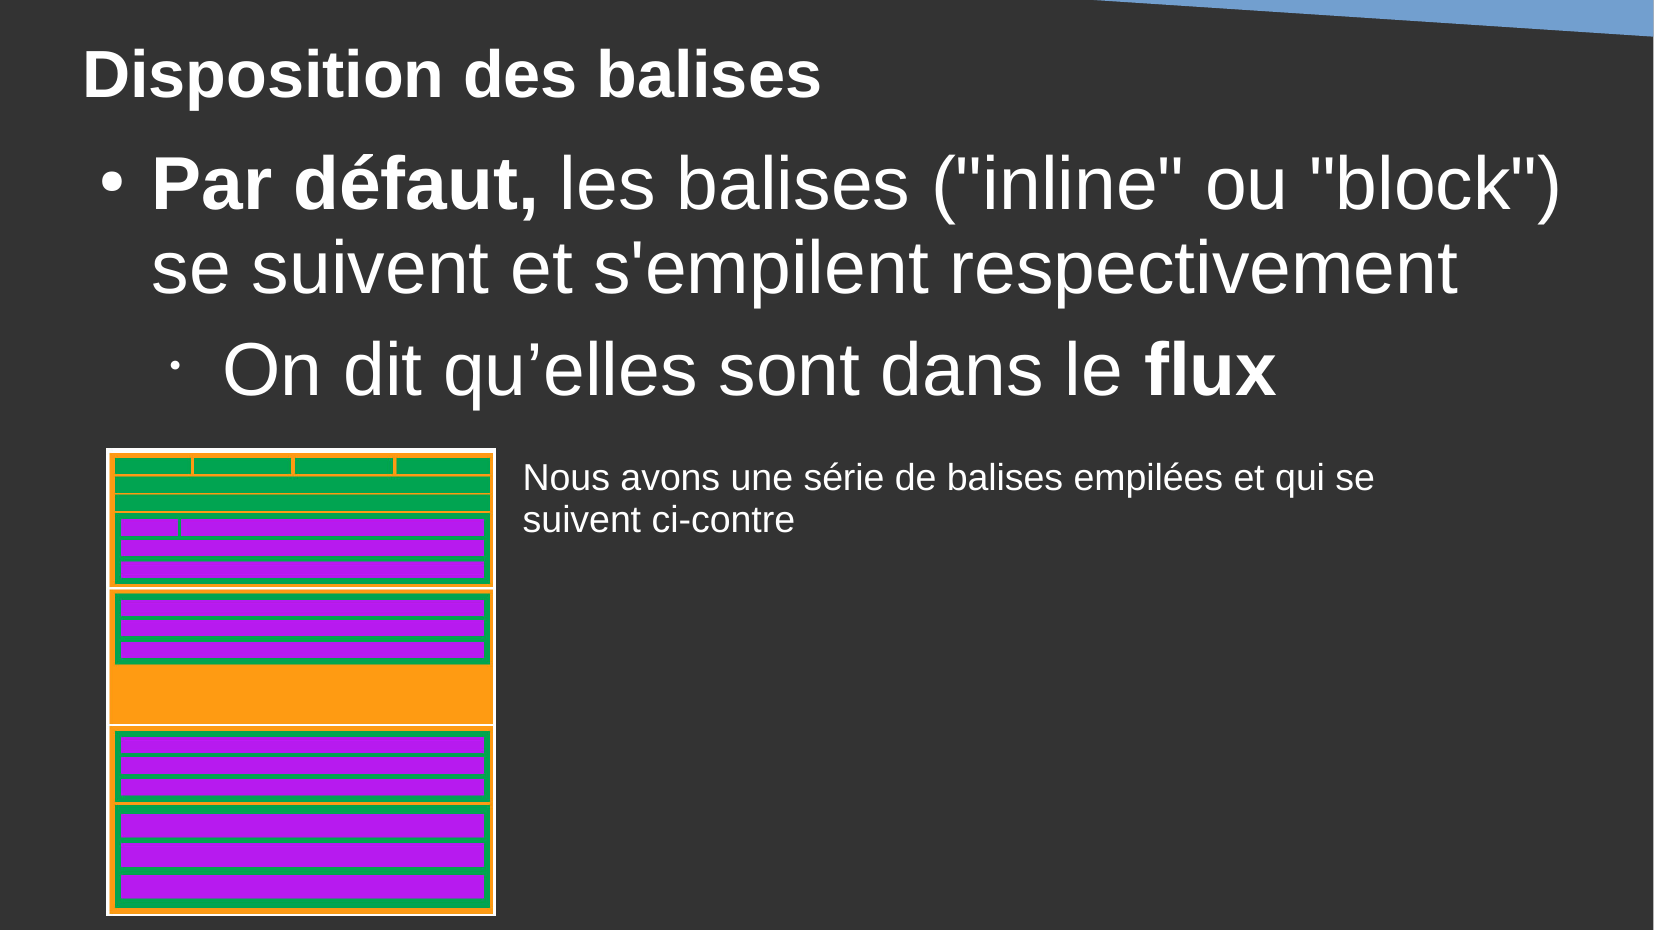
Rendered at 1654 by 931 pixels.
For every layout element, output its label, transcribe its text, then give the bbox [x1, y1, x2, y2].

title Disposition des balises [82, 37, 1571, 114]
text_box Nous avons une série de balises empilées et qui se suivent ci-contre [507, 448, 1394, 548]
text_box [1093, 0, 1654, 37]
picture [106, 448, 496, 916]
list Par défaut, les balises ("inline" ou "block") se suivent et s'empilent respectivement On dit qu’elles sont dans le flux [80, 141, 1620, 505]
